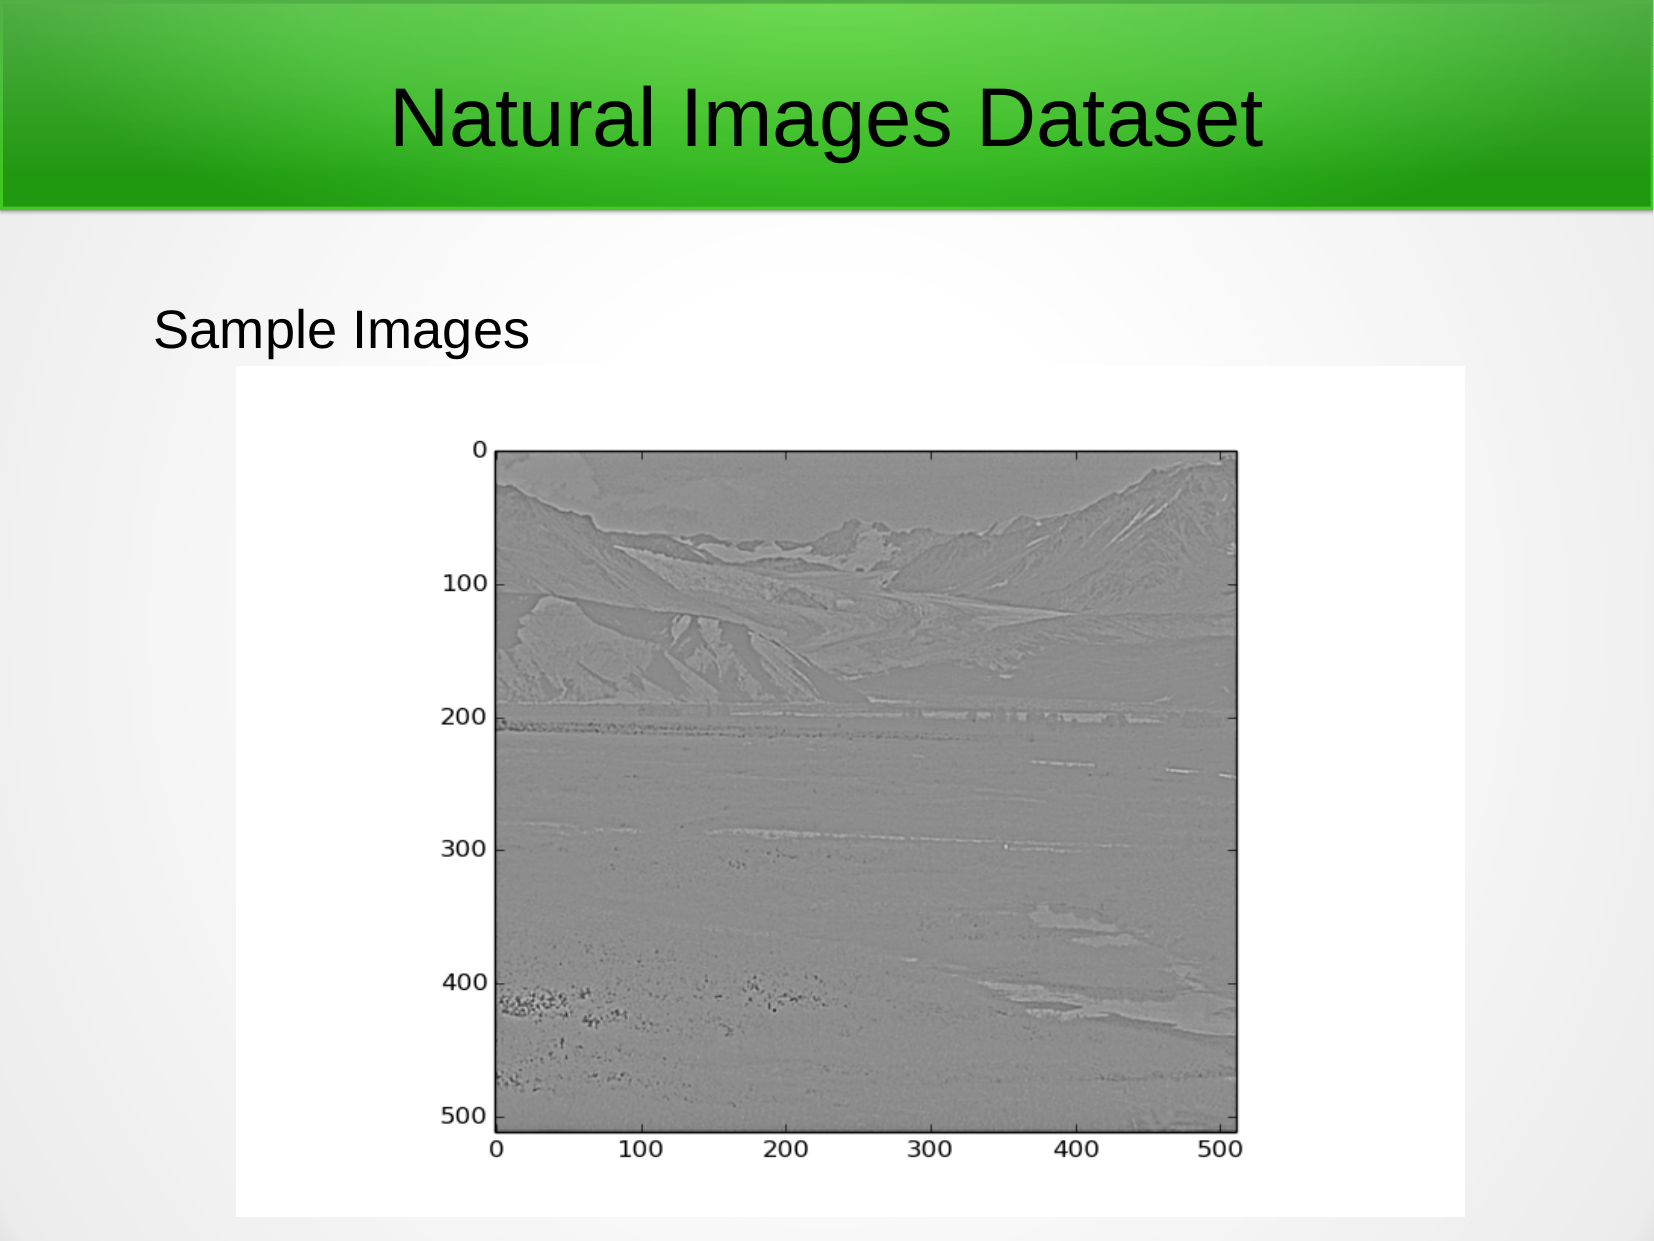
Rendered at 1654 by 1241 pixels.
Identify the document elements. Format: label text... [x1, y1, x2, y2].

title Natural Images Dataset [82, 47, 1571, 189]
picture [236, 366, 1465, 1217]
list Sample Images [82, 299, 1571, 1019]
